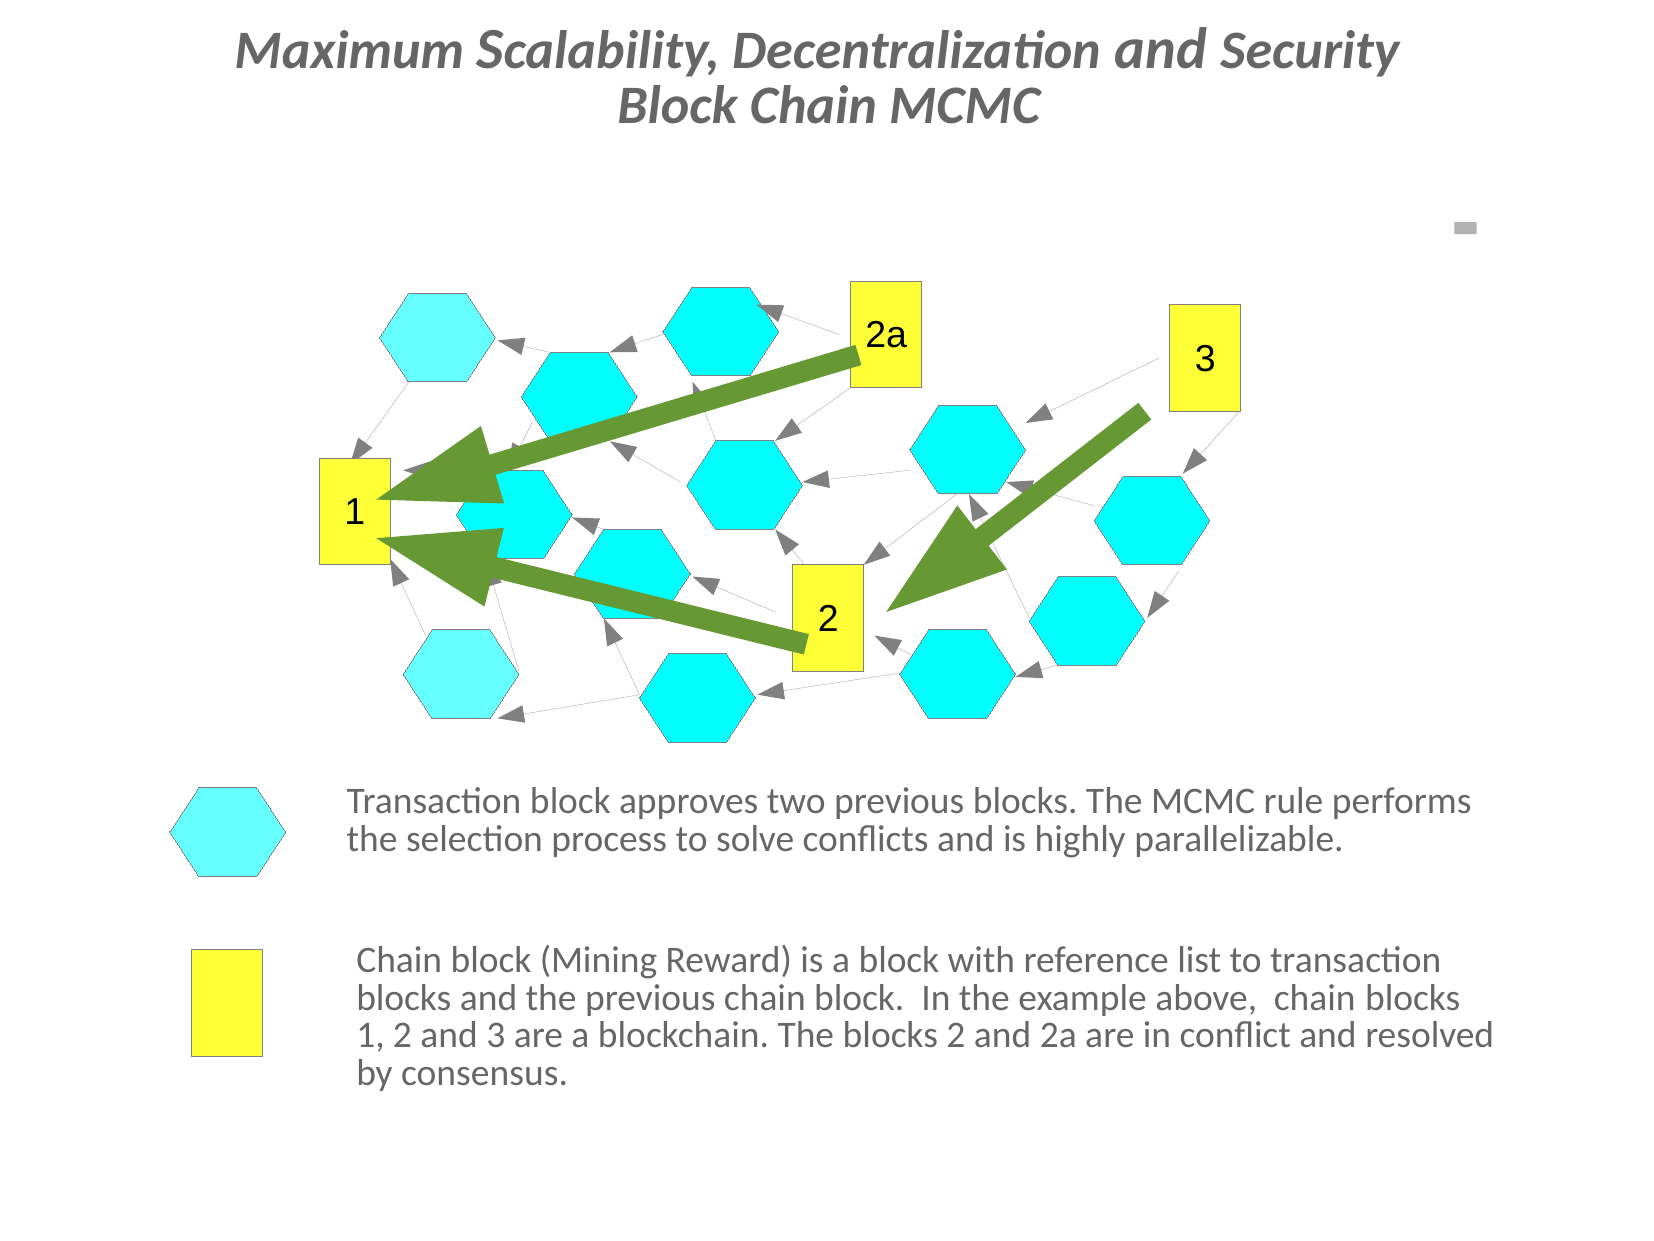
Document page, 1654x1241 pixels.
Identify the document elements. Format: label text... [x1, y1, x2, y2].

text_box 2a [850, 281, 922, 388]
text_box [909, 405, 1026, 494]
text_box [521, 352, 638, 437]
text_box [403, 629, 519, 719]
text_box [686, 440, 803, 530]
text_box Maximum Scalability, Decentralization and Security Block Chain MCMC [12, 17, 1634, 226]
text_box [639, 653, 756, 743]
text_box [574, 529, 691, 600]
text_box 2 [792, 564, 864, 672]
text_box [456, 470, 573, 559]
text_box [1029, 576, 1145, 666]
text_box [593, 603, 655, 619]
text_box [169, 787, 286, 877]
text_box [662, 287, 779, 376]
text_box 1 [319, 458, 391, 565]
text_box Transaction block approves two previous blocks. The MCMC rule performs the selection process to solve conflicts and is highly parallelizable. [331, 777, 1516, 924]
text_box [1454, 222, 1477, 235]
text_box [1094, 476, 1210, 565]
text_box [191, 949, 263, 1057]
text_box 3 [1169, 304, 1241, 412]
text_box [899, 629, 1016, 719]
text_box Chain block (Mining Reward) is a block with reference list to transaction blocks and the previous chain block. In the example above, chain blocks 1, 2 and 3 are a blockchain. The blocks 2 and 2a are in conflict and resolved by consensus. [341, 936, 1512, 1170]
text_box [379, 293, 496, 382]
